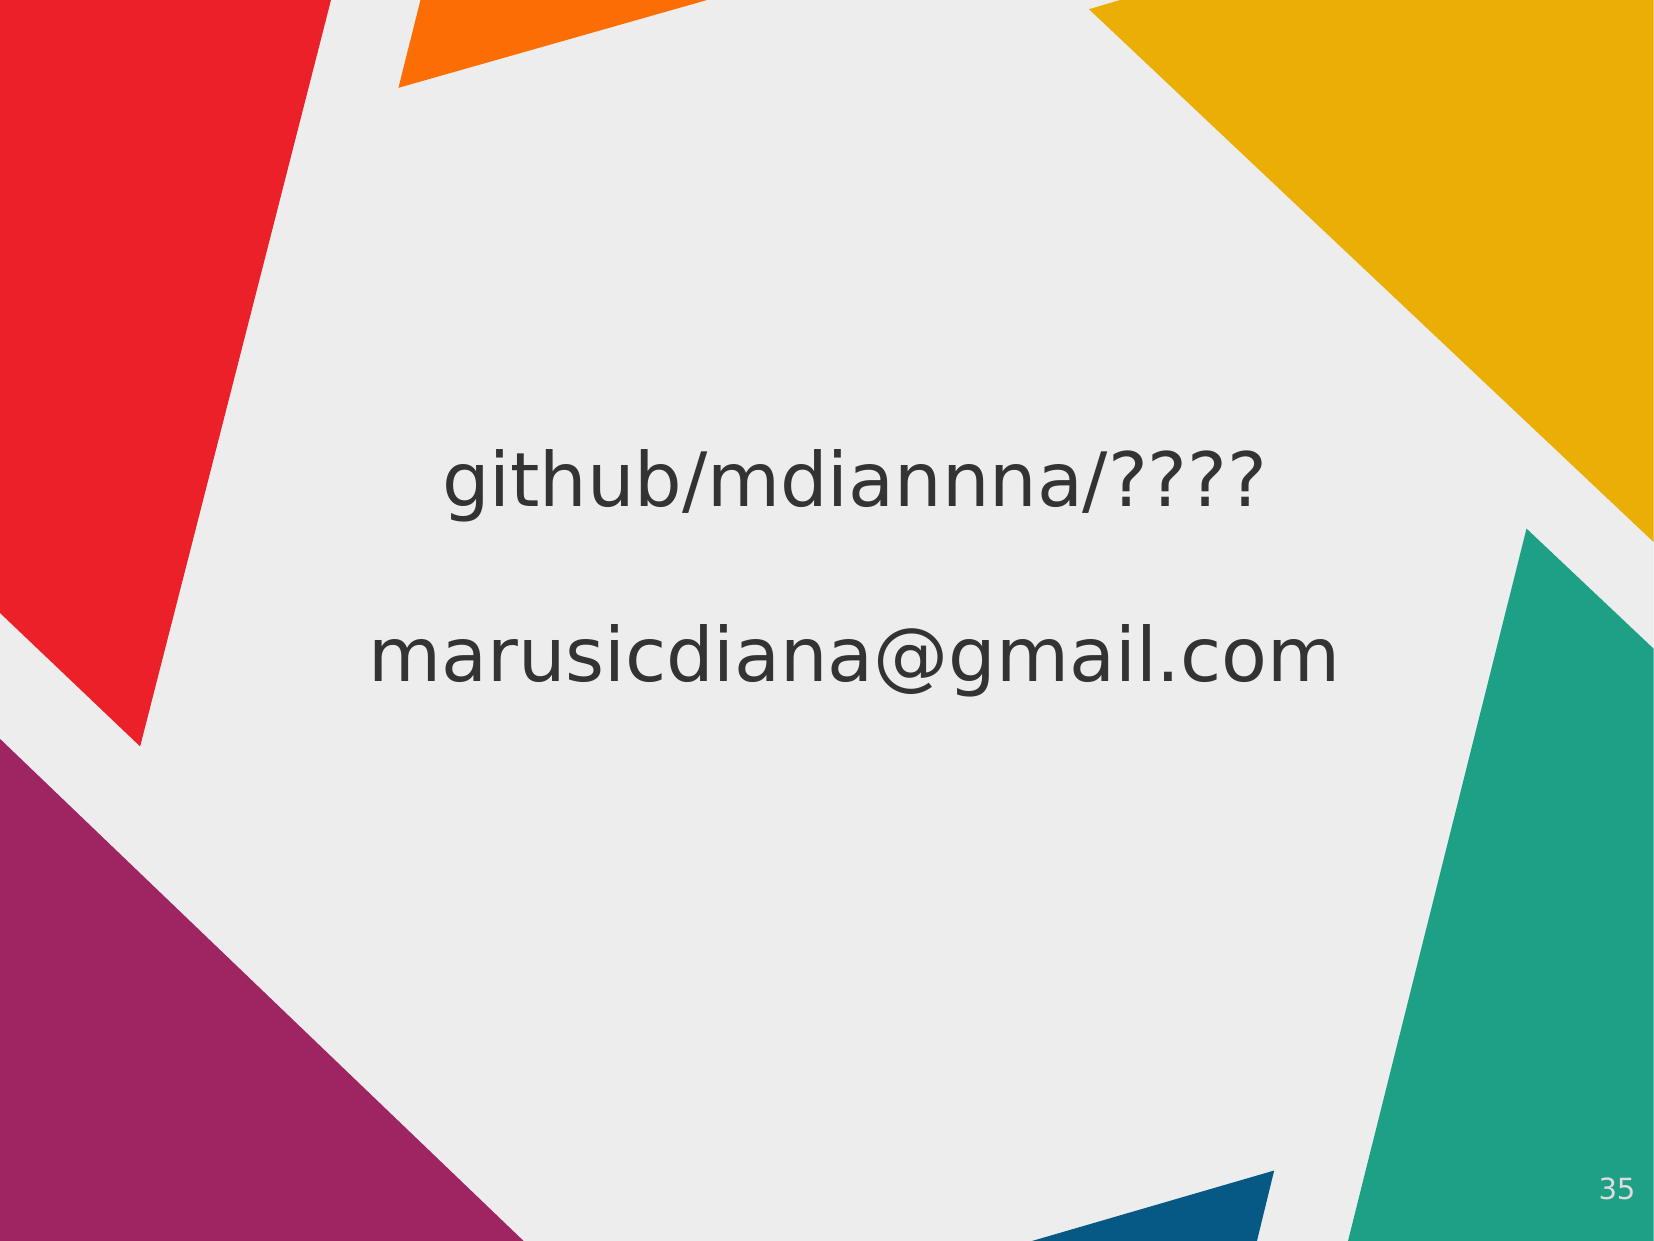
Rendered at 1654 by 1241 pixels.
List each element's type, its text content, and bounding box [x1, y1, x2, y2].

title github/mdiannna/???? marusicdiana@gmail.com [120, 436, 1591, 699]
